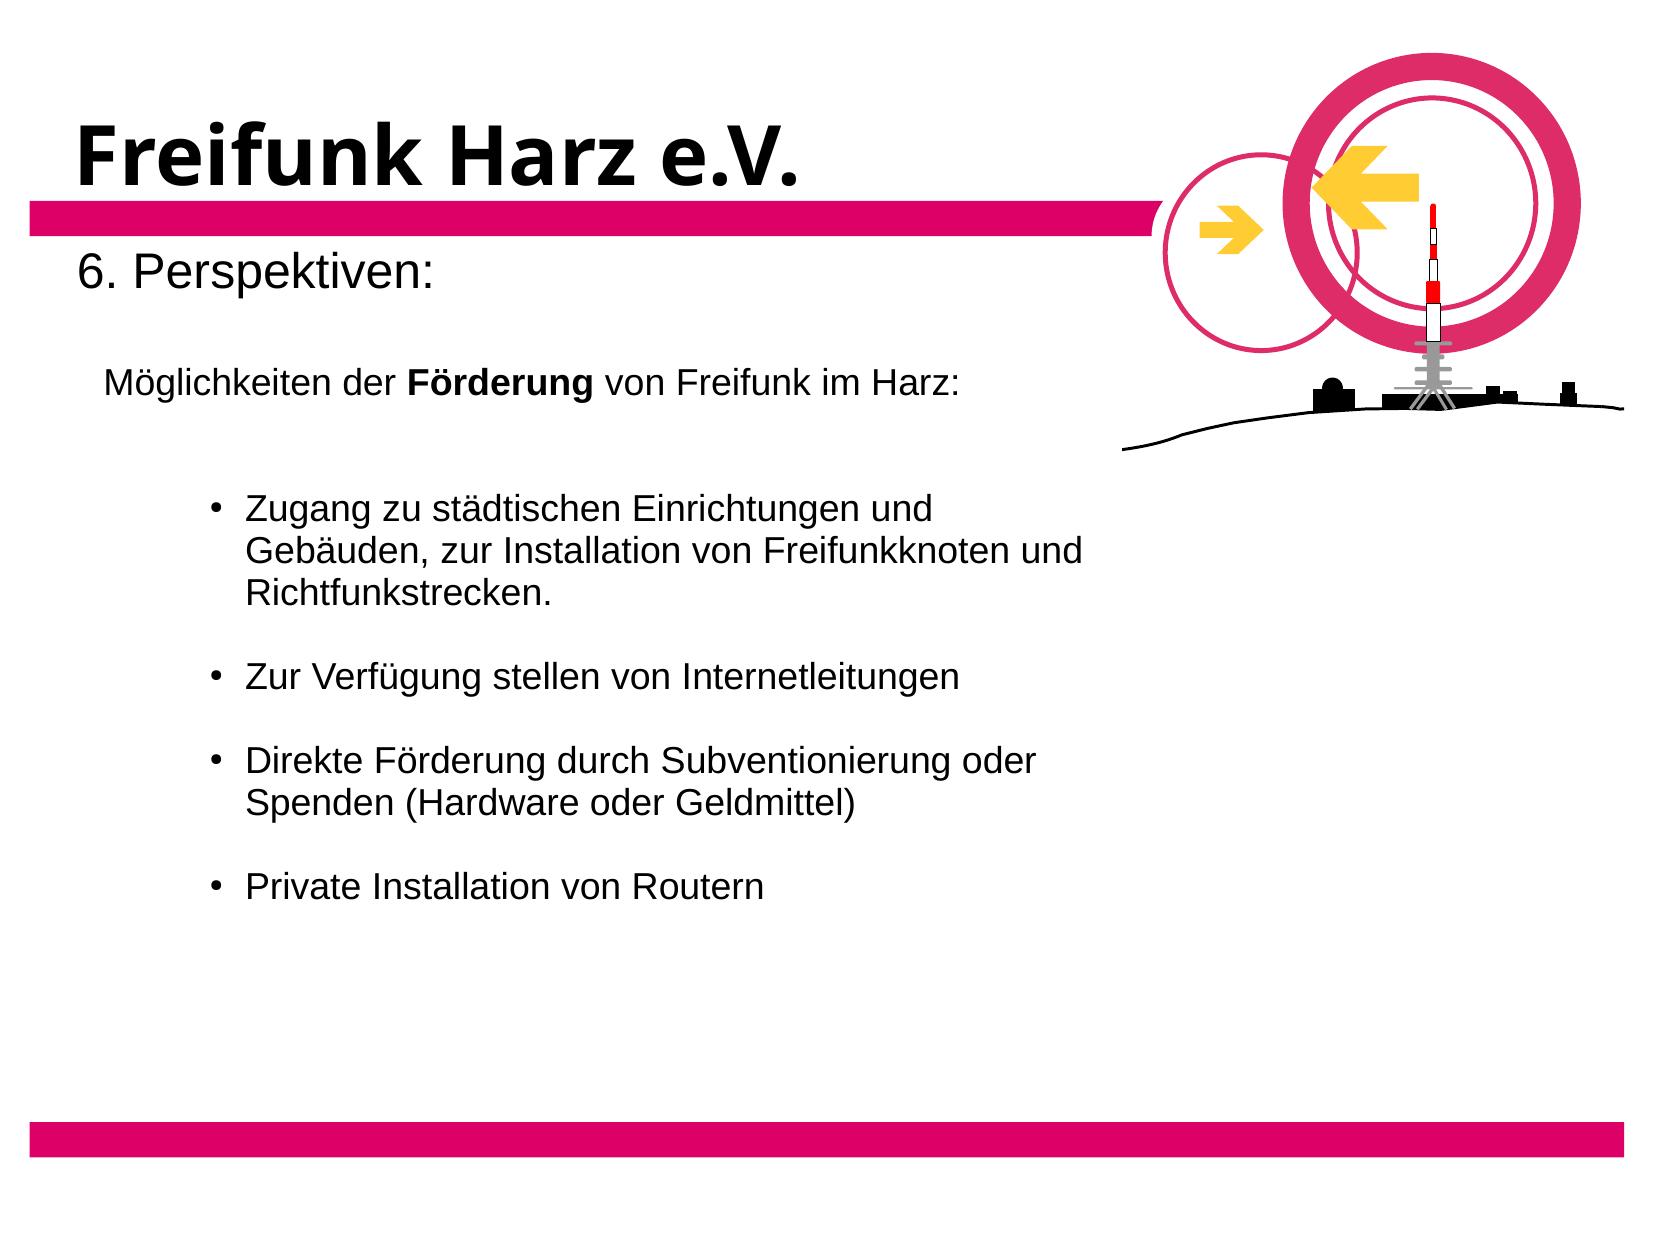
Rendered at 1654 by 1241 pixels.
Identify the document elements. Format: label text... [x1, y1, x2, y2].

subtitle 6. Perspektiven: [76, 212, 697, 331]
text_box Möglichkeiten der Förderung von Freifunk im Harz: Zugang zu städtischen Einrichtungen und Gebäuden, zur Installation von Freifunkknoten und Richtfunkstrecken. Zur Verfügung stellen von Internetleitungen Direkte Förderung durch Subventionierung oder Spenden (Hardware oder Geldmittel) Private Installation von Routern [88, 354, 1123, 1044]
